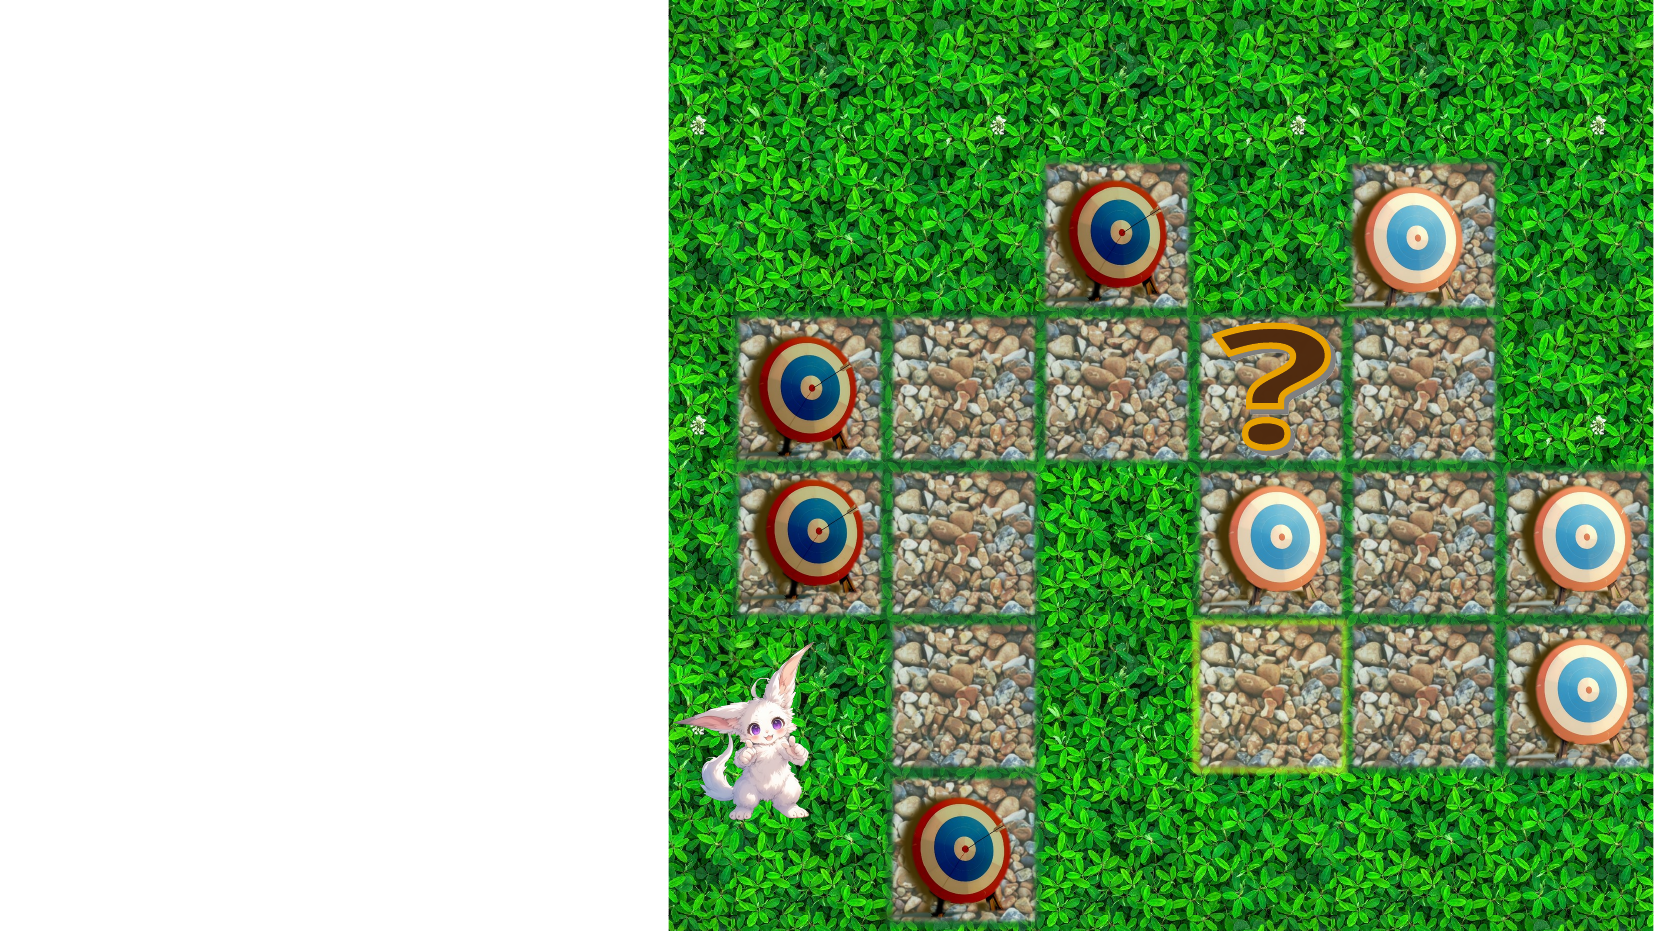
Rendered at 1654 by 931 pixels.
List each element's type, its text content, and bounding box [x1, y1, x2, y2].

text_box ? [1245, 420, 1288, 448]
text_box [1505, 760, 1651, 769]
picture [1508, 456, 1654, 607]
picture [1339, 157, 1490, 308]
text_box [1351, 469, 1497, 616]
picture [733, 307, 891, 601]
text_box [1044, 316, 1190, 462]
text_box [737, 601, 883, 616]
text_box [1478, 162, 1497, 309]
text_box [890, 315, 1037, 462]
text_box [890, 623, 1037, 768]
picture [1203, 456, 1354, 607]
text_box [1045, 303, 1190, 309]
picture [1043, 152, 1194, 303]
text_box [1351, 623, 1497, 769]
text_box [1351, 316, 1497, 462]
picture [1510, 609, 1654, 760]
text_box ? [1216, 325, 1328, 407]
text_box [891, 469, 1037, 616]
text_box [1197, 315, 1344, 457]
text_box [1198, 607, 1344, 616]
text_box [668, 0, 1654, 931]
picture [886, 768, 1037, 919]
text_box [1201, 627, 1340, 765]
picture [672, 640, 854, 824]
text_box [893, 919, 1037, 923]
